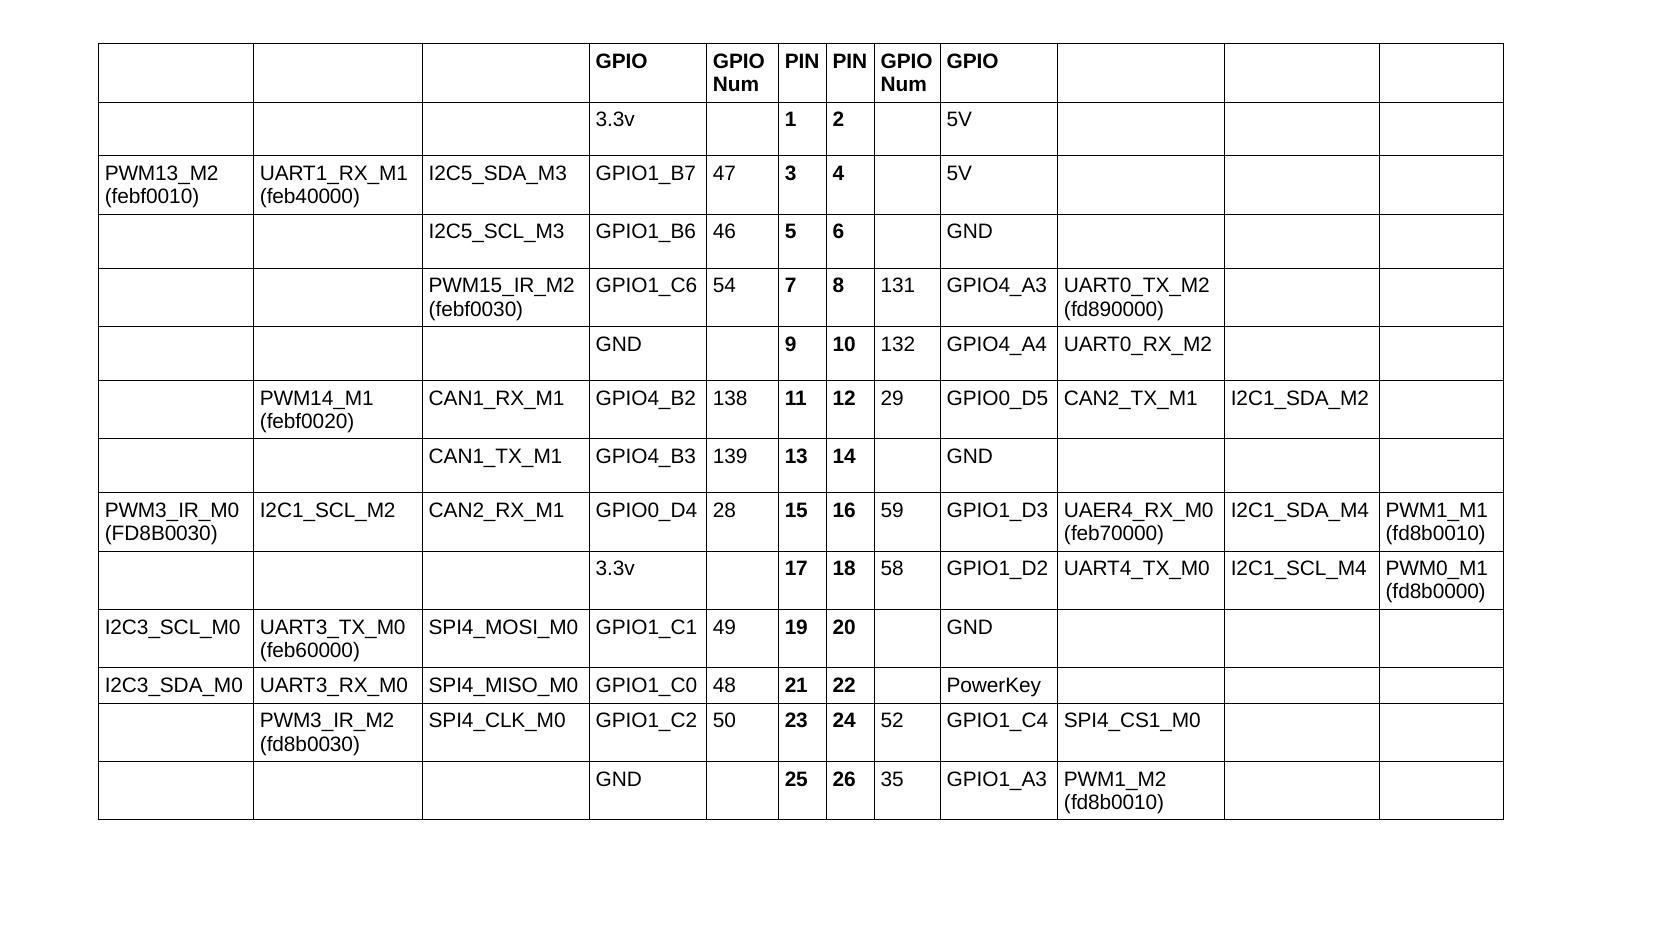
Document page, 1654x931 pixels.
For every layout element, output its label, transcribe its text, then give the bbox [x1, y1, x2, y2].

table_header GPIO [590, 44, 706, 102]
table_cell 50 [707, 704, 778, 761]
table_cell GPIO1_C0 [590, 668, 706, 703]
table_cell [1380, 103, 1503, 155]
table_cell GPIO1_D3 [941, 493, 1057, 551]
table_cell I2C1_SDA_M4 [1225, 493, 1379, 551]
table_cell 59 [875, 493, 940, 551]
table_cell [875, 668, 940, 703]
table_cell I2C5_SDA_M3 [423, 156, 589, 214]
table_cell 29 [875, 381, 940, 438]
table_cell GPIO0_D5 [941, 381, 1057, 438]
table_cell 138 [707, 381, 778, 438]
table_cell SPI4_MOSI_M0 [423, 610, 589, 667]
table_cell UART0_RX_M2 [1058, 327, 1224, 380]
table_cell [1225, 156, 1379, 214]
table_cell I2C3_SDA_M0 [99, 668, 253, 703]
table_cell [1058, 610, 1224, 667]
table_cell GND [590, 762, 706, 819]
table_cell [254, 215, 422, 268]
table_cell [1380, 156, 1503, 214]
table_cell [707, 103, 778, 155]
table_cell 2 [827, 103, 874, 155]
table_cell [254, 439, 422, 492]
table_cell [1058, 215, 1224, 268]
table_header [1058, 44, 1224, 102]
table_cell [1058, 439, 1224, 492]
table_cell PWM3_IR_M0 (FD8B0030) [99, 493, 253, 551]
table_cell [1380, 668, 1503, 703]
table_cell SPI4_MISO_M0 [423, 668, 589, 703]
table_cell GPIO1_C6 [590, 269, 706, 326]
table_cell 9 [779, 327, 826, 380]
table_cell [1225, 327, 1379, 380]
table_cell [99, 381, 253, 438]
table_cell 5V [941, 103, 1057, 155]
table_cell CAN2_TX_M1 [1058, 381, 1224, 438]
table_cell PWM13_M2 (febf0010) [99, 156, 253, 214]
table_cell 20 [827, 610, 874, 667]
table_cell [99, 762, 253, 819]
table_cell [707, 552, 778, 609]
table_cell 47 [707, 156, 778, 214]
table_cell 22 [827, 668, 874, 703]
table_cell 15 [779, 493, 826, 551]
table_cell 26 [827, 762, 874, 819]
table_cell [1380, 762, 1503, 819]
table_cell 24 [827, 704, 874, 761]
table_cell [254, 103, 422, 155]
table_cell [99, 215, 253, 268]
table_cell UART0_TX_M2 (fd890000) [1058, 269, 1224, 326]
table_cell [875, 610, 940, 667]
table_cell [875, 103, 940, 155]
table_cell PWM15_IR_M2 (febf0030) [423, 269, 589, 326]
table_cell [1225, 610, 1379, 667]
table_cell UAER4_RX_M0 (feb70000) [1058, 493, 1224, 551]
table_header [99, 44, 253, 102]
table_cell GPIO1_C1 [590, 610, 706, 667]
table_cell [1380, 269, 1503, 326]
table_cell UART3_TX_M0 (feb60000) [254, 610, 422, 667]
table_cell CAN1_TX_M1 [423, 439, 589, 492]
table_cell GND [590, 327, 706, 380]
table_cell [1380, 215, 1503, 268]
table_cell [1058, 156, 1224, 214]
table_cell 25 [779, 762, 826, 819]
table_cell UART1_RX_M1 (feb40000) [254, 156, 422, 214]
table_cell 8 [827, 269, 874, 326]
table_cell GND [941, 439, 1057, 492]
table_cell 131 [875, 269, 940, 326]
table_cell UART4_TX_M0 [1058, 552, 1224, 609]
table_cell 4 [827, 156, 874, 214]
table_cell [875, 439, 940, 492]
table_cell GPIO1_A3 [941, 762, 1057, 819]
table_cell [707, 762, 778, 819]
table_cell 12 [827, 381, 874, 438]
table_cell I2C1_SDA_M2 [1225, 381, 1379, 438]
table_cell [1380, 381, 1503, 438]
table_cell [99, 704, 253, 761]
table_cell 3.3v [590, 103, 706, 155]
table_cell I2C1_SCL_M4 [1225, 552, 1379, 609]
table_cell [1225, 215, 1379, 268]
table_cell [423, 762, 589, 819]
table_cell 49 [707, 610, 778, 667]
table_cell 3 [779, 156, 826, 214]
table_cell PWM1_M1 (fd8b0010) [1380, 493, 1503, 551]
table_header [423, 44, 589, 102]
table_cell 23 [779, 704, 826, 761]
table_cell [1225, 269, 1379, 326]
table_cell [423, 552, 589, 609]
table_cell 5 [779, 215, 826, 268]
table_cell [1225, 704, 1379, 761]
table_cell [1058, 668, 1224, 703]
table_cell [875, 215, 940, 268]
table_cell GPIO4_B3 [590, 439, 706, 492]
table_header GPIO Num [707, 44, 778, 102]
table_header PIN [827, 44, 874, 102]
table_cell GND [941, 610, 1057, 667]
table_cell GPIO1_D2 [941, 552, 1057, 609]
table_cell [1380, 327, 1503, 380]
table_cell GPIO4_B2 [590, 381, 706, 438]
table_cell GPIO1_B6 [590, 215, 706, 268]
table_cell 52 [875, 704, 940, 761]
table_header PIN [779, 44, 826, 102]
table_cell [1380, 439, 1503, 492]
table_cell 14 [827, 439, 874, 492]
table_header [1380, 44, 1503, 102]
table_cell GPIO4_A4 [941, 327, 1057, 380]
table_cell 17 [779, 552, 826, 609]
table_header [1225, 44, 1379, 102]
table_cell [254, 762, 422, 819]
table_cell UART3_RX_M0 [254, 668, 422, 703]
table_cell [423, 327, 589, 380]
table_cell [875, 156, 940, 214]
table_cell [1380, 610, 1503, 667]
table_cell GND [941, 215, 1057, 268]
table_cell 48 [707, 668, 778, 703]
table_cell SPI4_CS1_M0 [1058, 704, 1224, 761]
table_cell 13 [779, 439, 826, 492]
table_cell 7 [779, 269, 826, 326]
table_cell 1 [779, 103, 826, 155]
table_cell [99, 327, 253, 380]
table_header GPIO [941, 44, 1057, 102]
table_cell [1380, 704, 1503, 761]
table_cell [99, 439, 253, 492]
table_header GPIO Num [875, 44, 940, 102]
table_cell [1225, 439, 1379, 492]
table_cell 5V [941, 156, 1057, 214]
table_cell [99, 269, 253, 326]
table_cell [1058, 103, 1224, 155]
table_cell 132 [875, 327, 940, 380]
table_cell [707, 327, 778, 380]
table_cell 46 [707, 215, 778, 268]
table_cell [254, 552, 422, 609]
table_header [254, 44, 422, 102]
table_cell 16 [827, 493, 874, 551]
table_cell PowerKey [941, 668, 1057, 703]
table_cell I2C5_SCL_M3 [423, 215, 589, 268]
table_cell 139 [707, 439, 778, 492]
table_cell 18 [827, 552, 874, 609]
table_cell GPIO1_B7 [590, 156, 706, 214]
table_cell I2C3_SCL_M0 [99, 610, 253, 667]
table_cell GPIO1_C2 [590, 704, 706, 761]
table_cell [99, 103, 253, 155]
table_cell PWM14_M1 (febf0020) [254, 381, 422, 438]
table_cell 21 [779, 668, 826, 703]
table_cell I2C1_SCL_M2 [254, 493, 422, 551]
table_cell 10 [827, 327, 874, 380]
table_cell CAN2_RX_M1 [423, 493, 589, 551]
table_cell 28 [707, 493, 778, 551]
table_cell [254, 269, 422, 326]
table_cell 54 [707, 269, 778, 326]
table_cell 58 [875, 552, 940, 609]
table_cell [1225, 668, 1379, 703]
table_cell [423, 103, 589, 155]
table_cell [254, 327, 422, 380]
table_cell [99, 552, 253, 609]
table_cell PWM3_IR_M2 (fd8b0030) [254, 704, 422, 761]
table_cell PWM0_M1 (fd8b0000) [1380, 552, 1503, 609]
table_cell 11 [779, 381, 826, 438]
table_cell PWM1_M2 (fd8b0010) [1058, 762, 1224, 819]
table_cell 6 [827, 215, 874, 268]
table_cell [1225, 762, 1379, 819]
table_cell CAN1_RX_M1 [423, 381, 589, 438]
table_cell GPIO4_A3 [941, 269, 1057, 326]
table_cell 19 [779, 610, 826, 667]
table_cell 35 [875, 762, 940, 819]
table_cell GPIO1_C4 [941, 704, 1057, 761]
table_cell GPIO0_D4 [590, 493, 706, 551]
table_cell [1225, 103, 1379, 155]
table_cell SPI4_CLK_M0 [423, 704, 589, 761]
table_cell 3.3v [590, 552, 706, 609]
